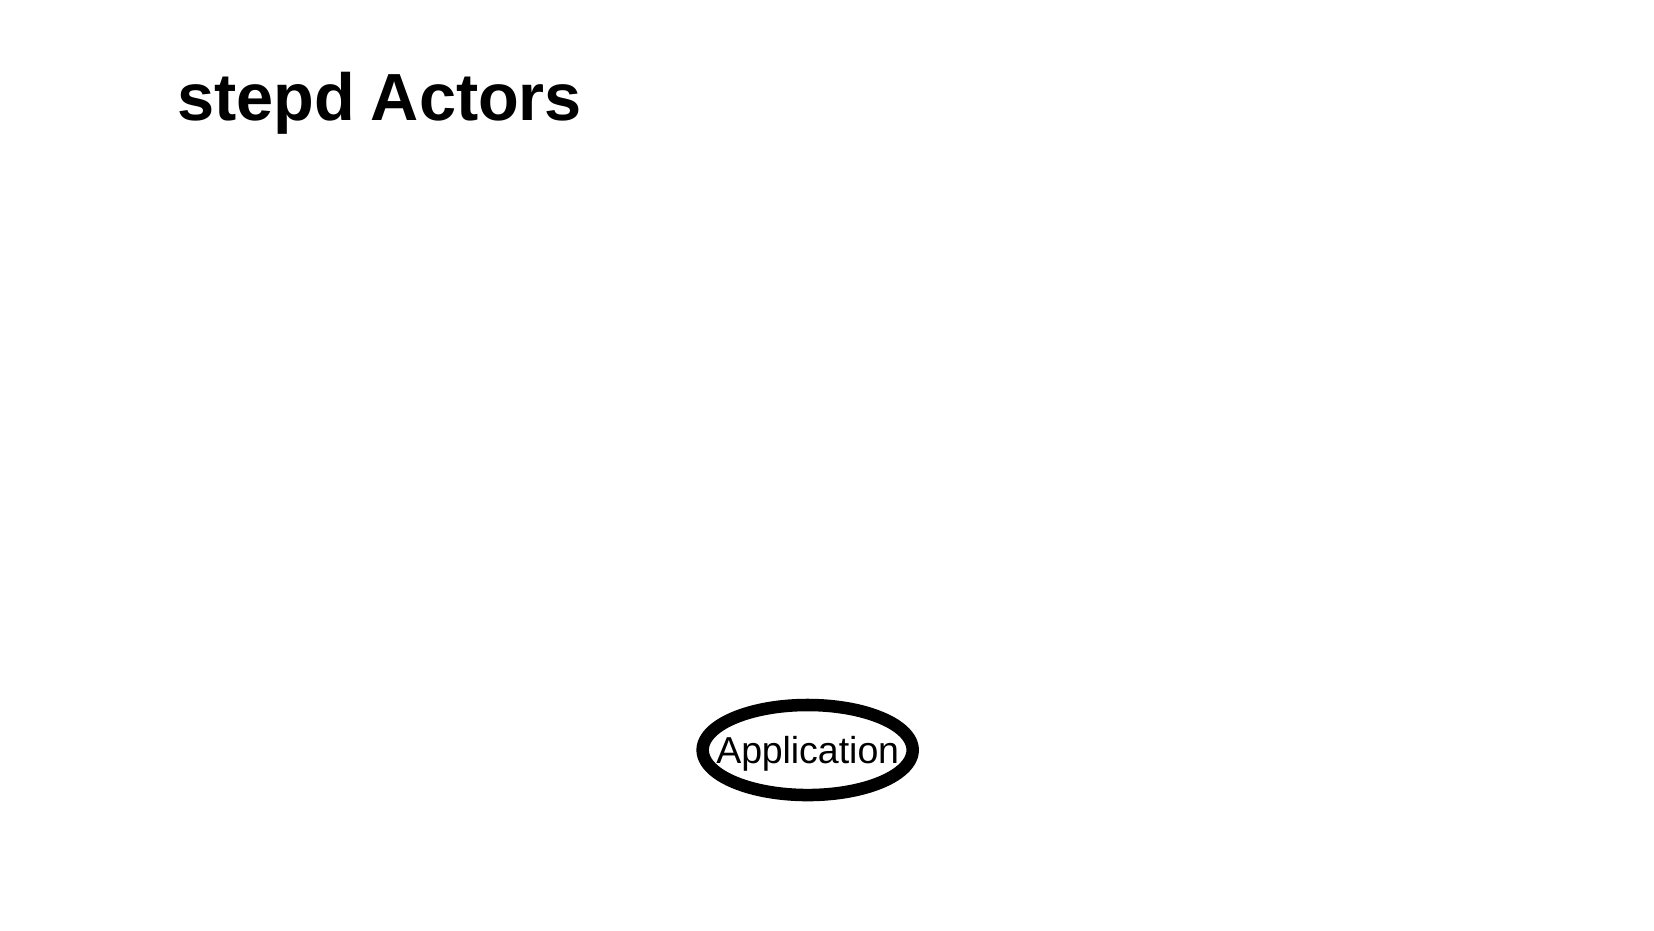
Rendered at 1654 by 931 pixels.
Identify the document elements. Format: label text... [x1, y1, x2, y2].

text_box Application [702, 705, 913, 796]
list stepd Actors [106, 60, 1591, 151]
